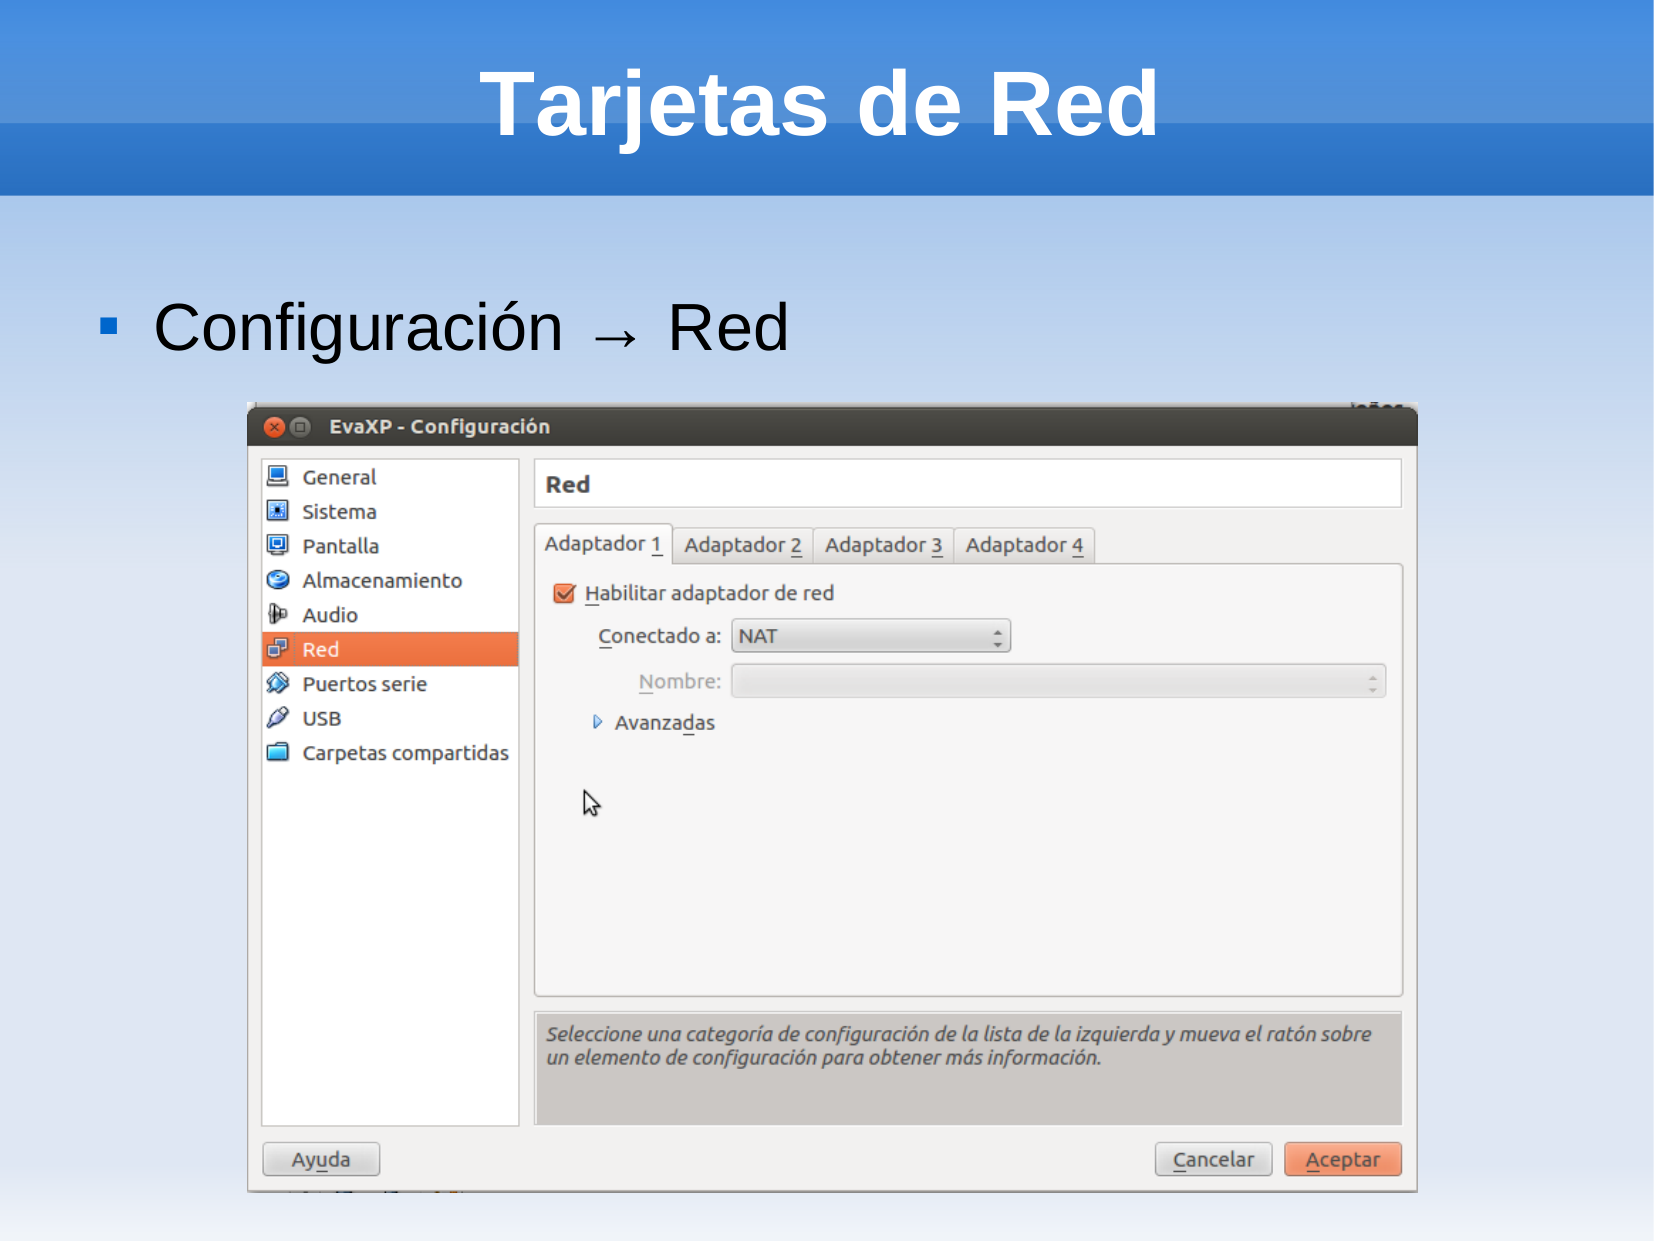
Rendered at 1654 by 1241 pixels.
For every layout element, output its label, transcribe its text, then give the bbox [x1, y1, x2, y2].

list Configuración → Red [82, 290, 1571, 1109]
picture [0, 0, 1654, 1241]
title Tarjetas de Red [76, 0, 1565, 208]
